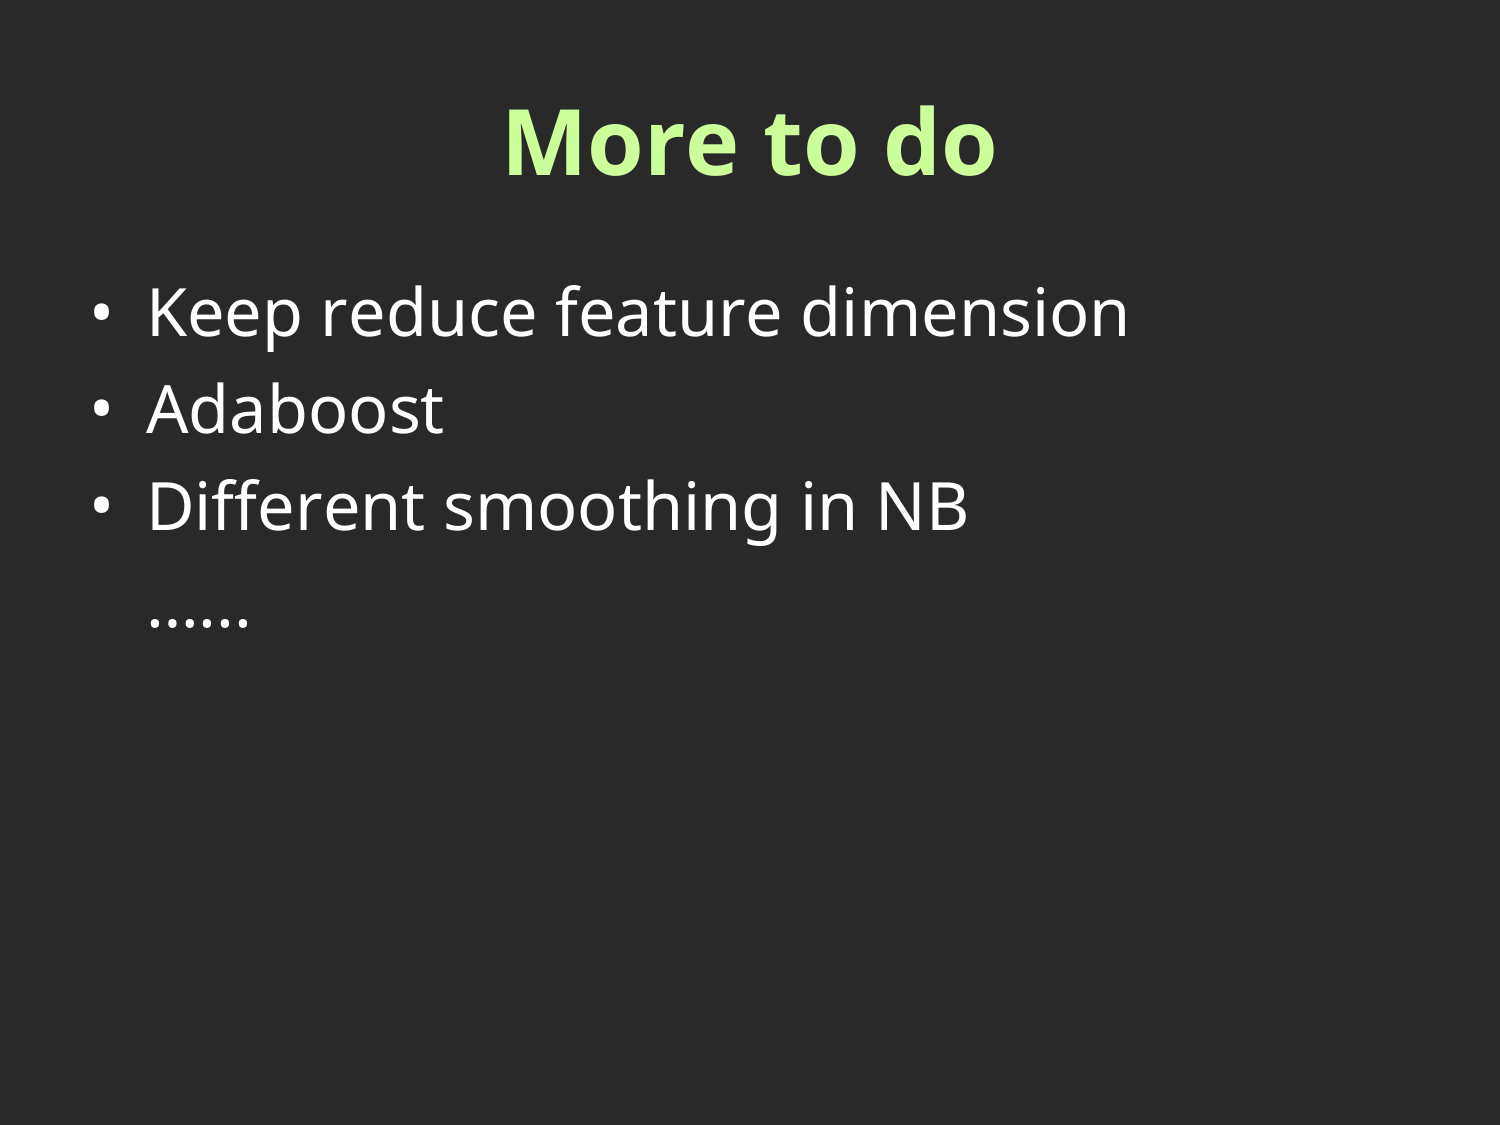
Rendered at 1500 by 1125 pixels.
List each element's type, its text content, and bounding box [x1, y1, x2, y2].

list Keep reduce feature dimension Adaboost Different smoothing in NB …... [75, 262, 1426, 1005]
title More to do [75, 45, 1426, 233]
